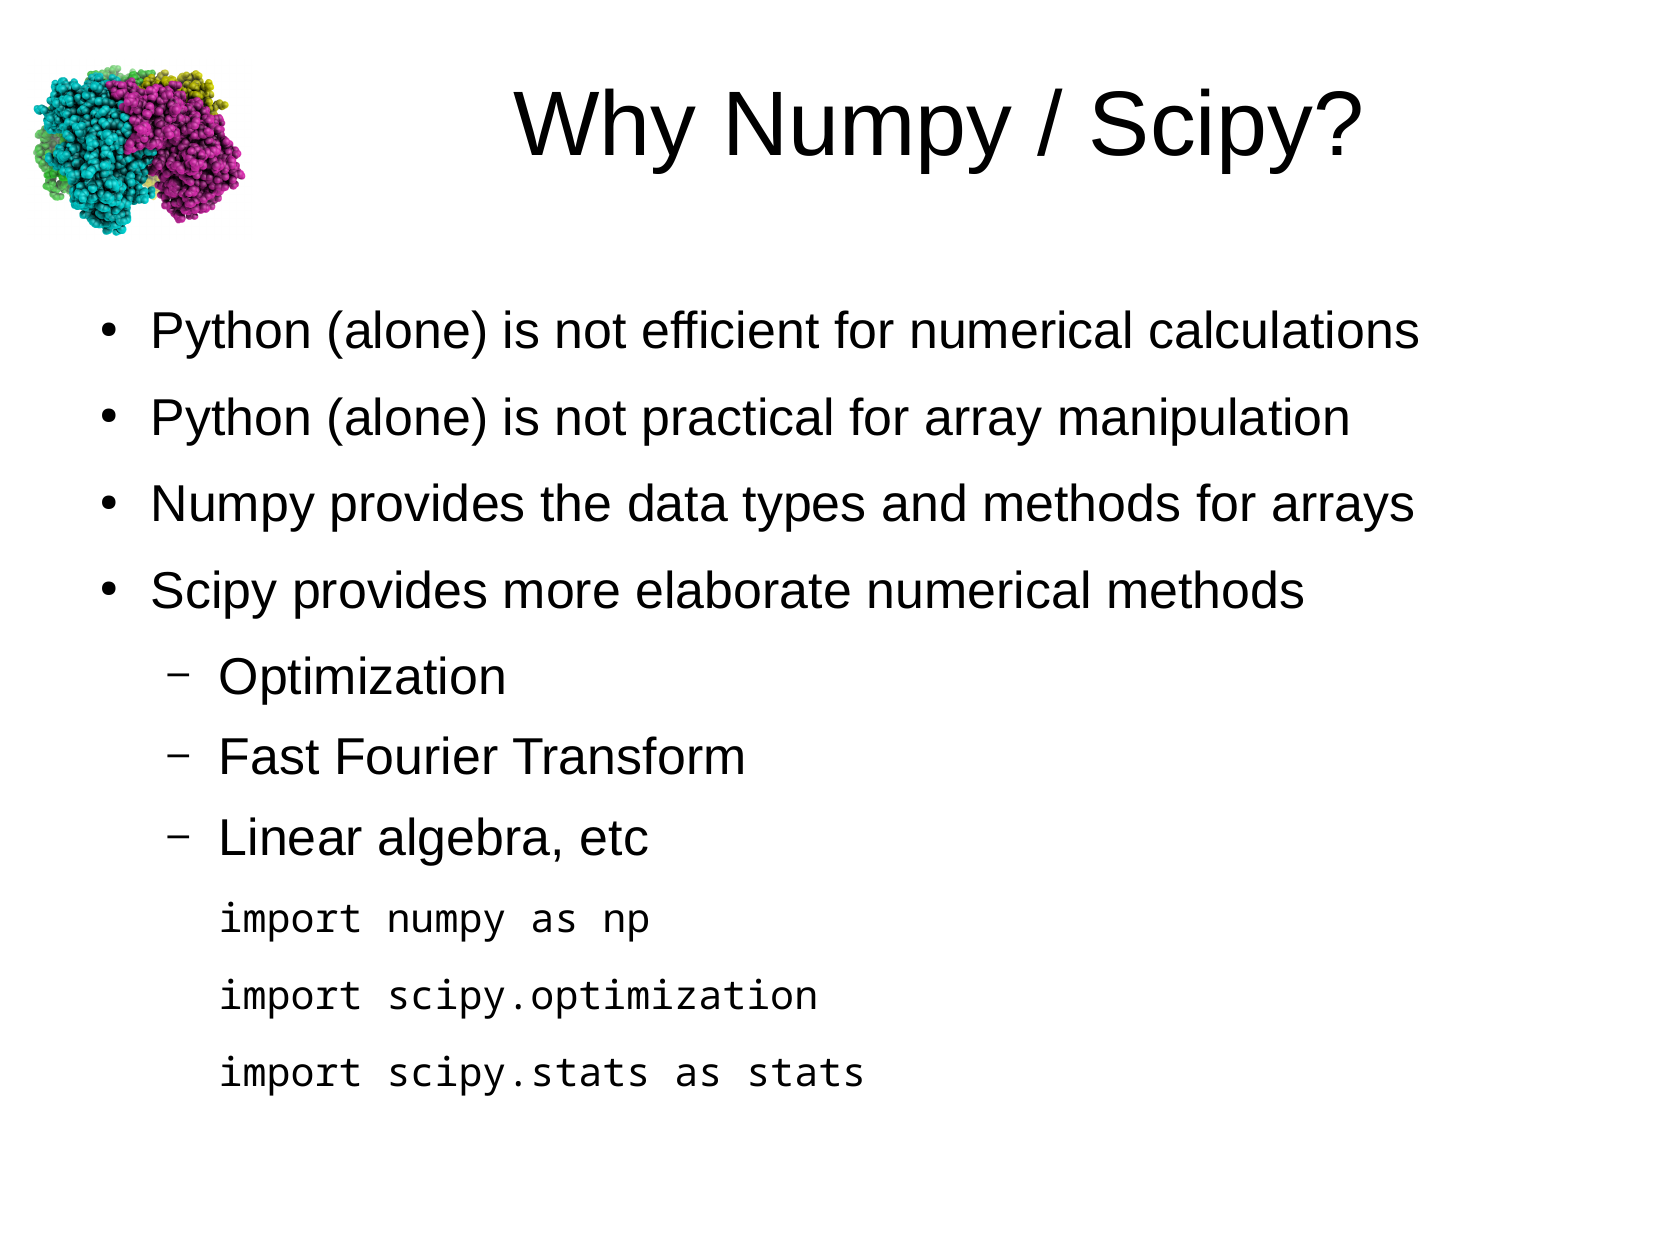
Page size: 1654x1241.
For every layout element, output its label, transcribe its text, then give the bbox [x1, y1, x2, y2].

picture [27, 59, 225, 240]
list Python (alone) is not efficient for numerical calculations Python (alone) is not practical for array manipulation Numpy provides the data types and methods for arrays Scipy provides more elaborate numerical methods Optimization Fast Fourier Transform Linear algebra, etc import numpy as np import scipy.optimization import scipy.stats as stats [82, 302, 1571, 1106]
title Why Numpy / Scipy? [225, 0, 1654, 248]
